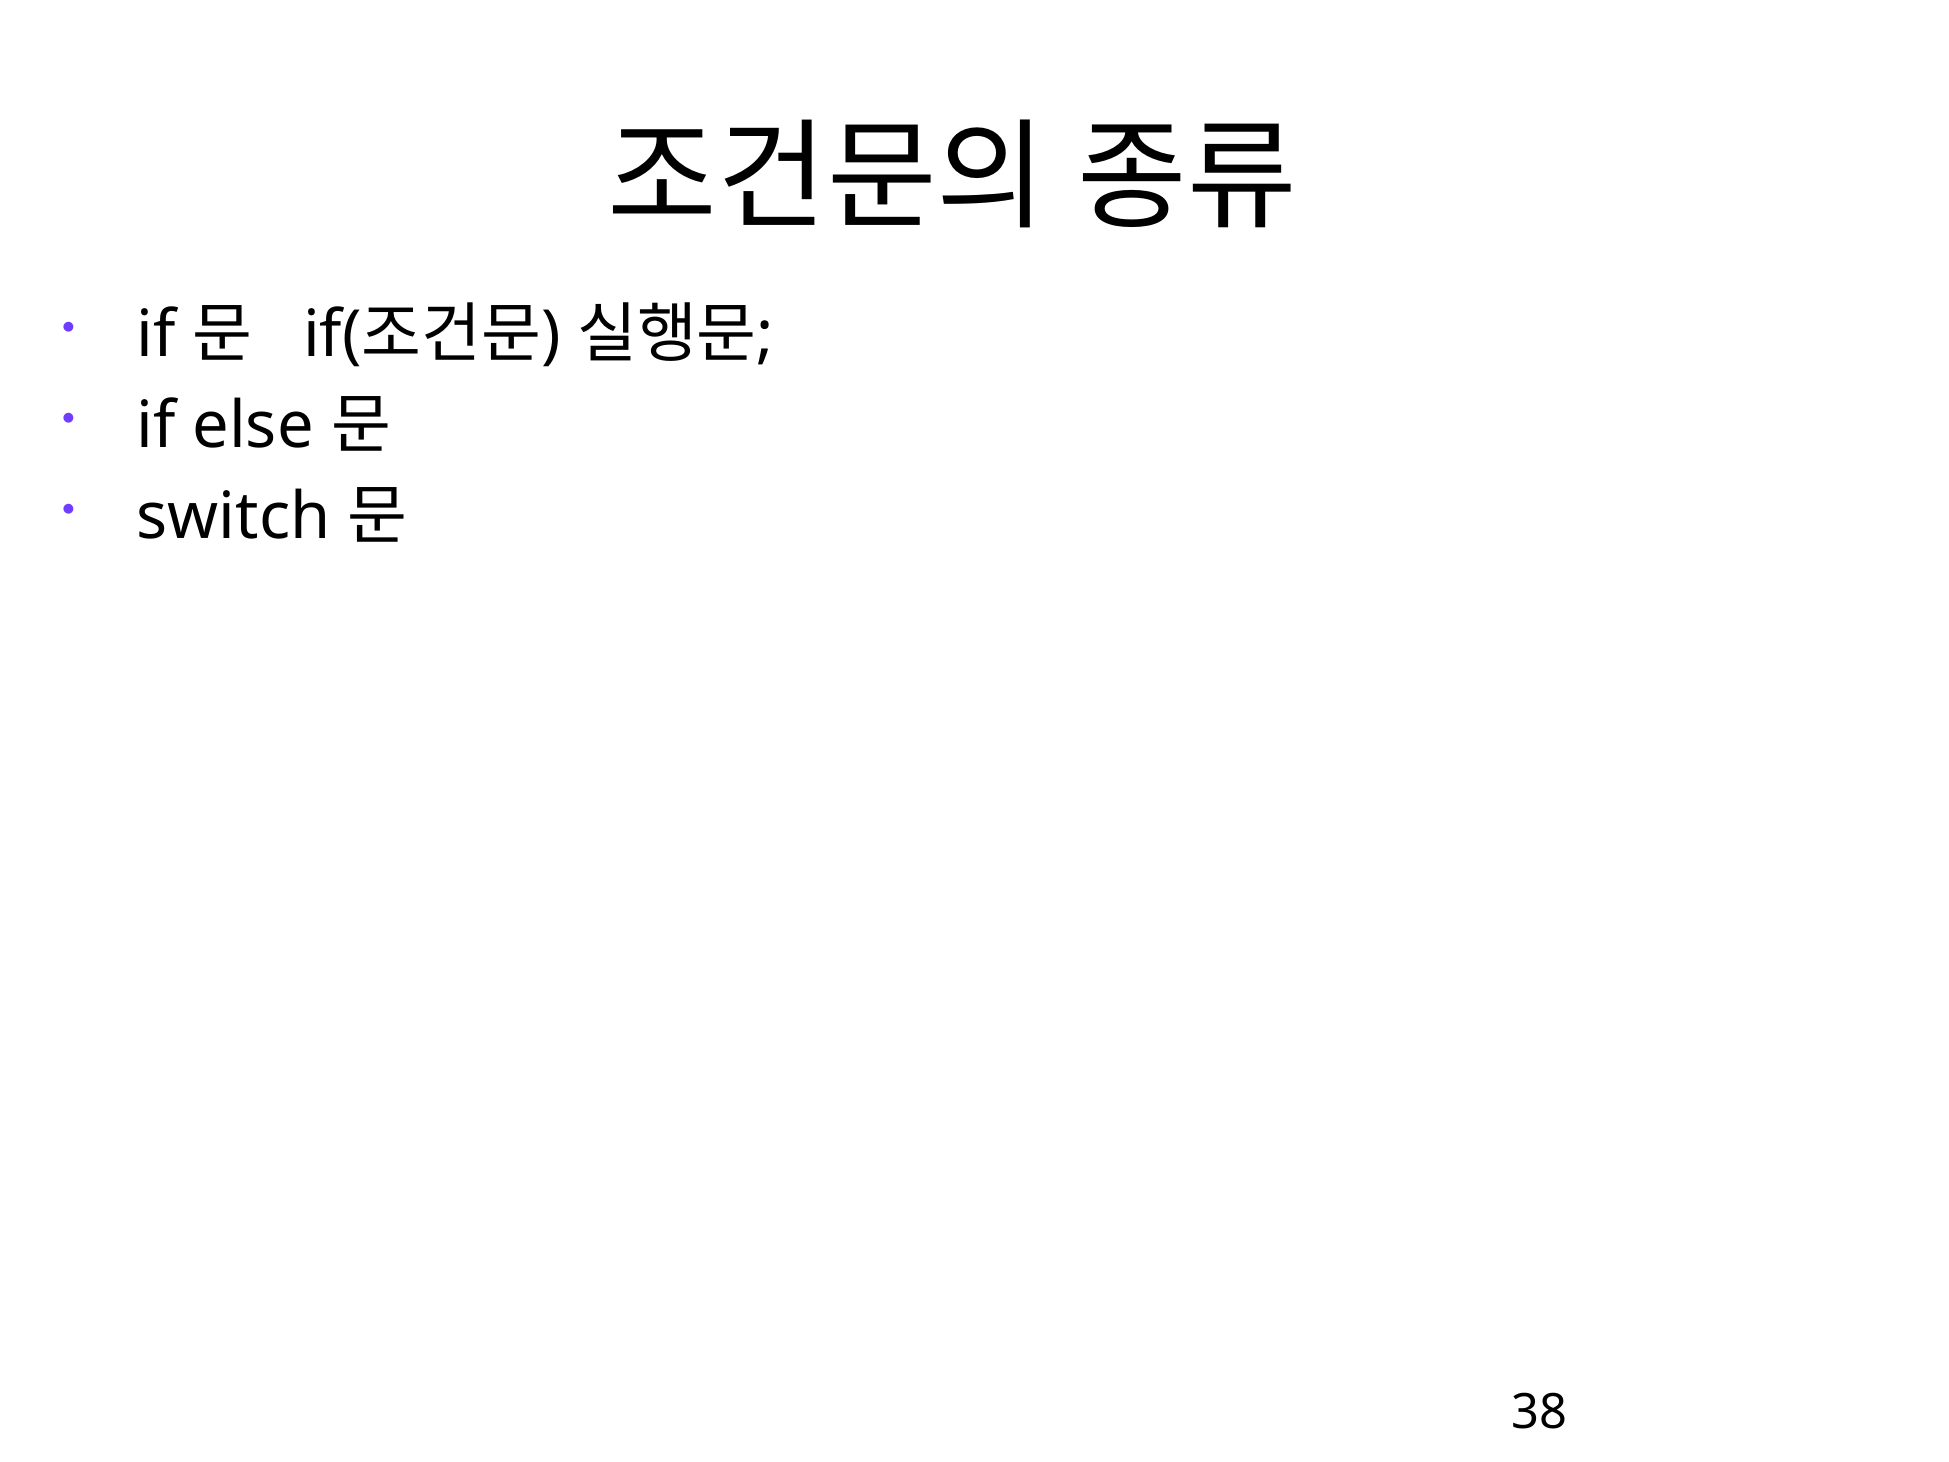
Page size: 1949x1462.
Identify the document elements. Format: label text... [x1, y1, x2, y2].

slide_number <숫자> [1496, 1372, 1899, 1462]
title 조건문의 종류 [156, 92, 1749, 255]
list if 문 if(조건문) 실행문; if else 문 switch 문 [48, 284, 1897, 1343]
